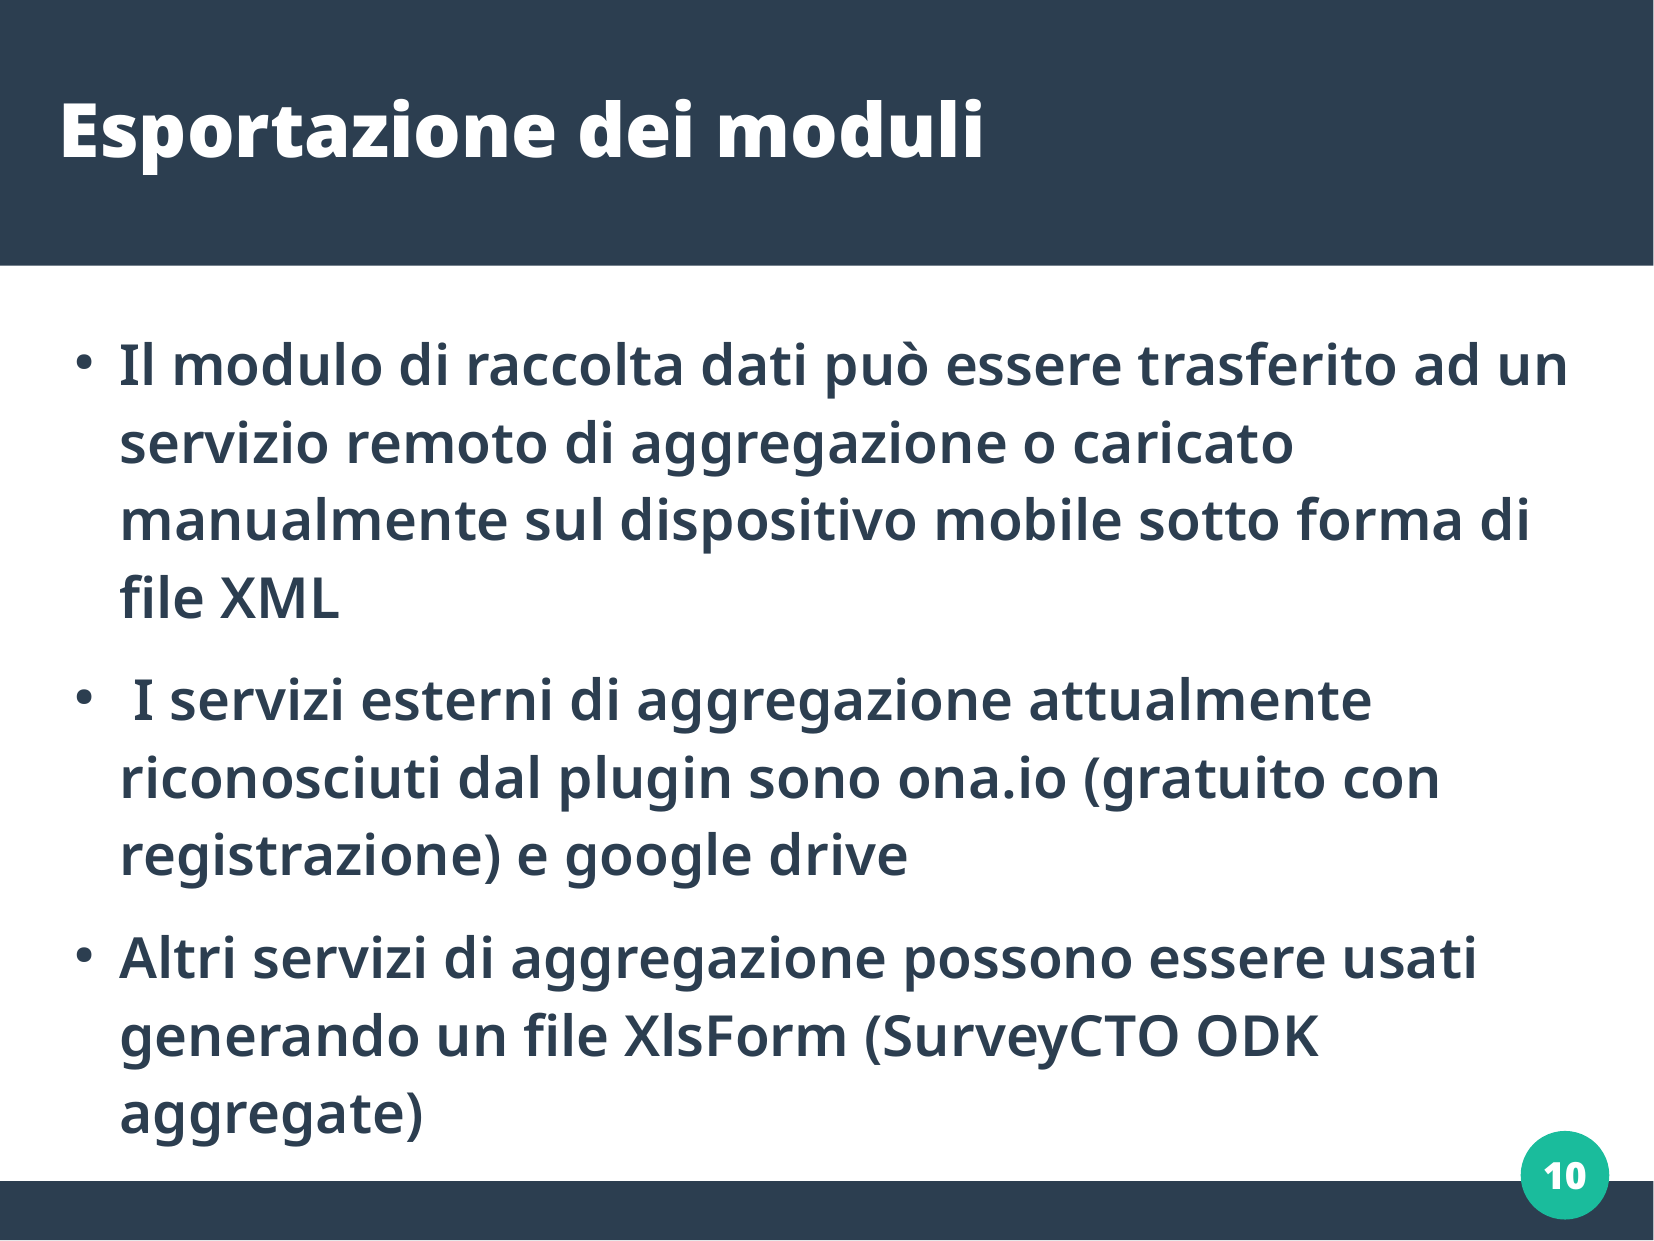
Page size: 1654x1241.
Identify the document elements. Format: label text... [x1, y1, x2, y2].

list Il modulo di raccolta dati può essere trasferito ad un servizio remoto di aggregazione o caricato manualmente sul dispositivo mobile sotto forma di file XML I servizi esterni di aggregazione attualmente riconosciuti dal plugin sono ona.io (gratuito con registrazione) e google drive Altri servizi di aggregazione possono essere usati generando un file XlsForm (SurveyCTO ODK aggregate) [59, 324, 1595, 1152]
title Esportazione dei moduli [59, 49, 1595, 207]
